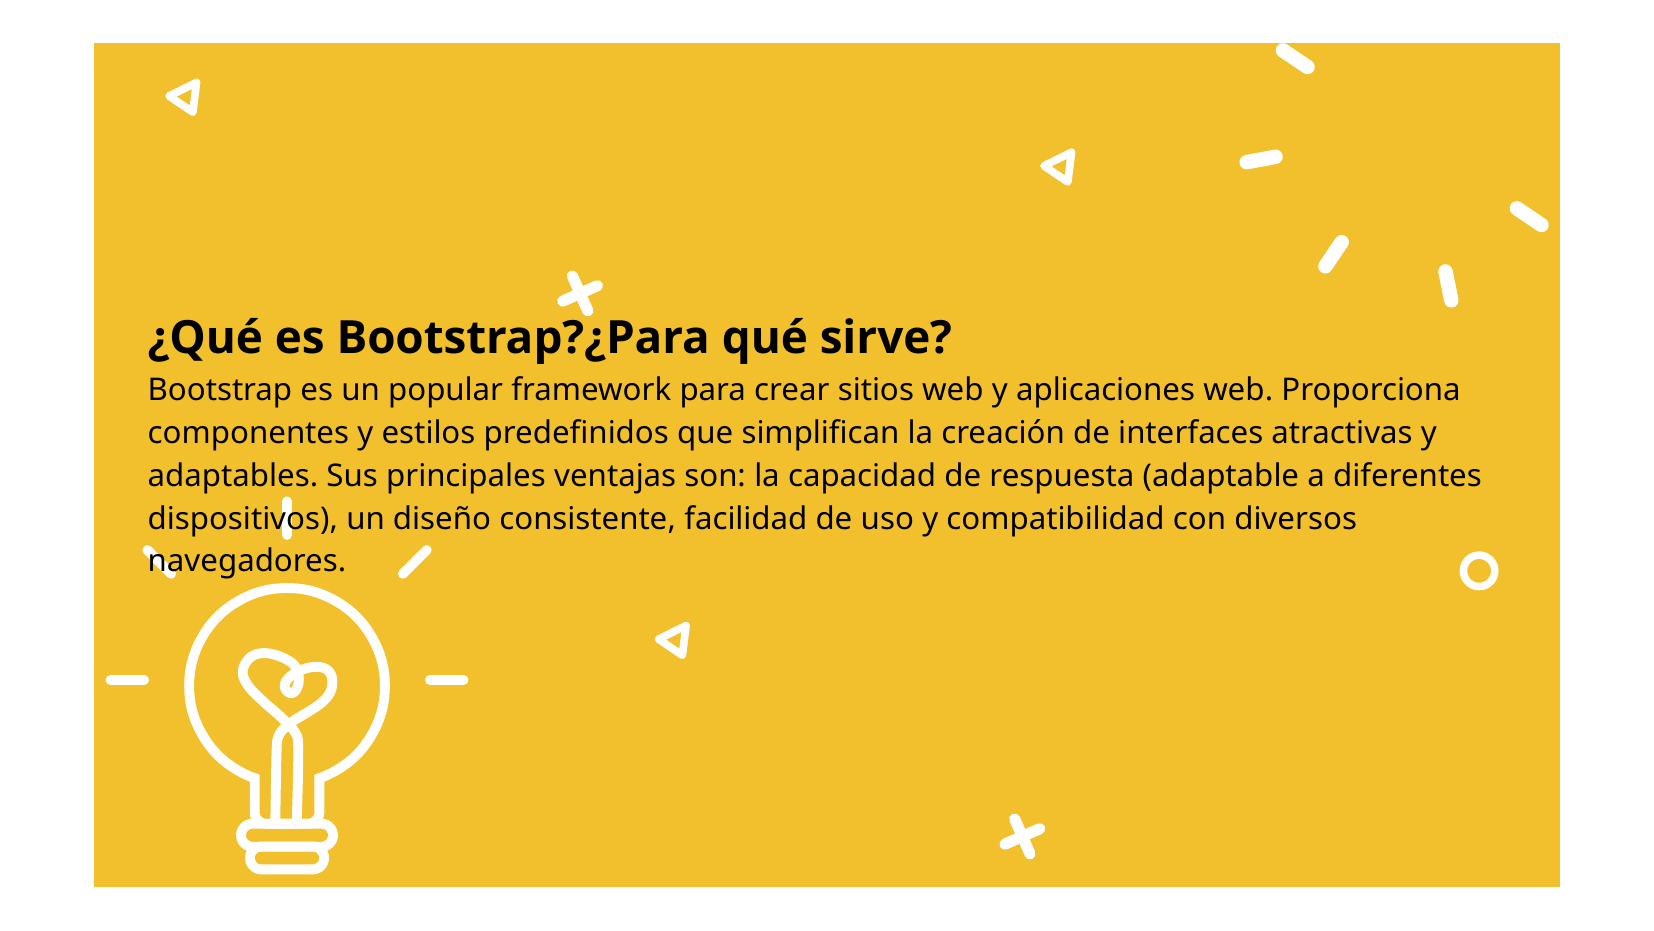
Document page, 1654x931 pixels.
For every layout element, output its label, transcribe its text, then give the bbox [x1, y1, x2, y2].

title ¿Qué es Bootstrap?¿Para qué sirve? Bootstrap es un popular framework para crear sitios web y aplicaciones web. Proporciona componentes y estilos predefinidos que simplifican la creación de interfaces atractivas y adaptables. Sus principales ventajas son: la capacidad de respuesta (adaptable a diferentes dispositivos), un diseño consistente, facilidad de uso y compatibilidad con diversos navegadores. [147, 118, 1506, 768]
